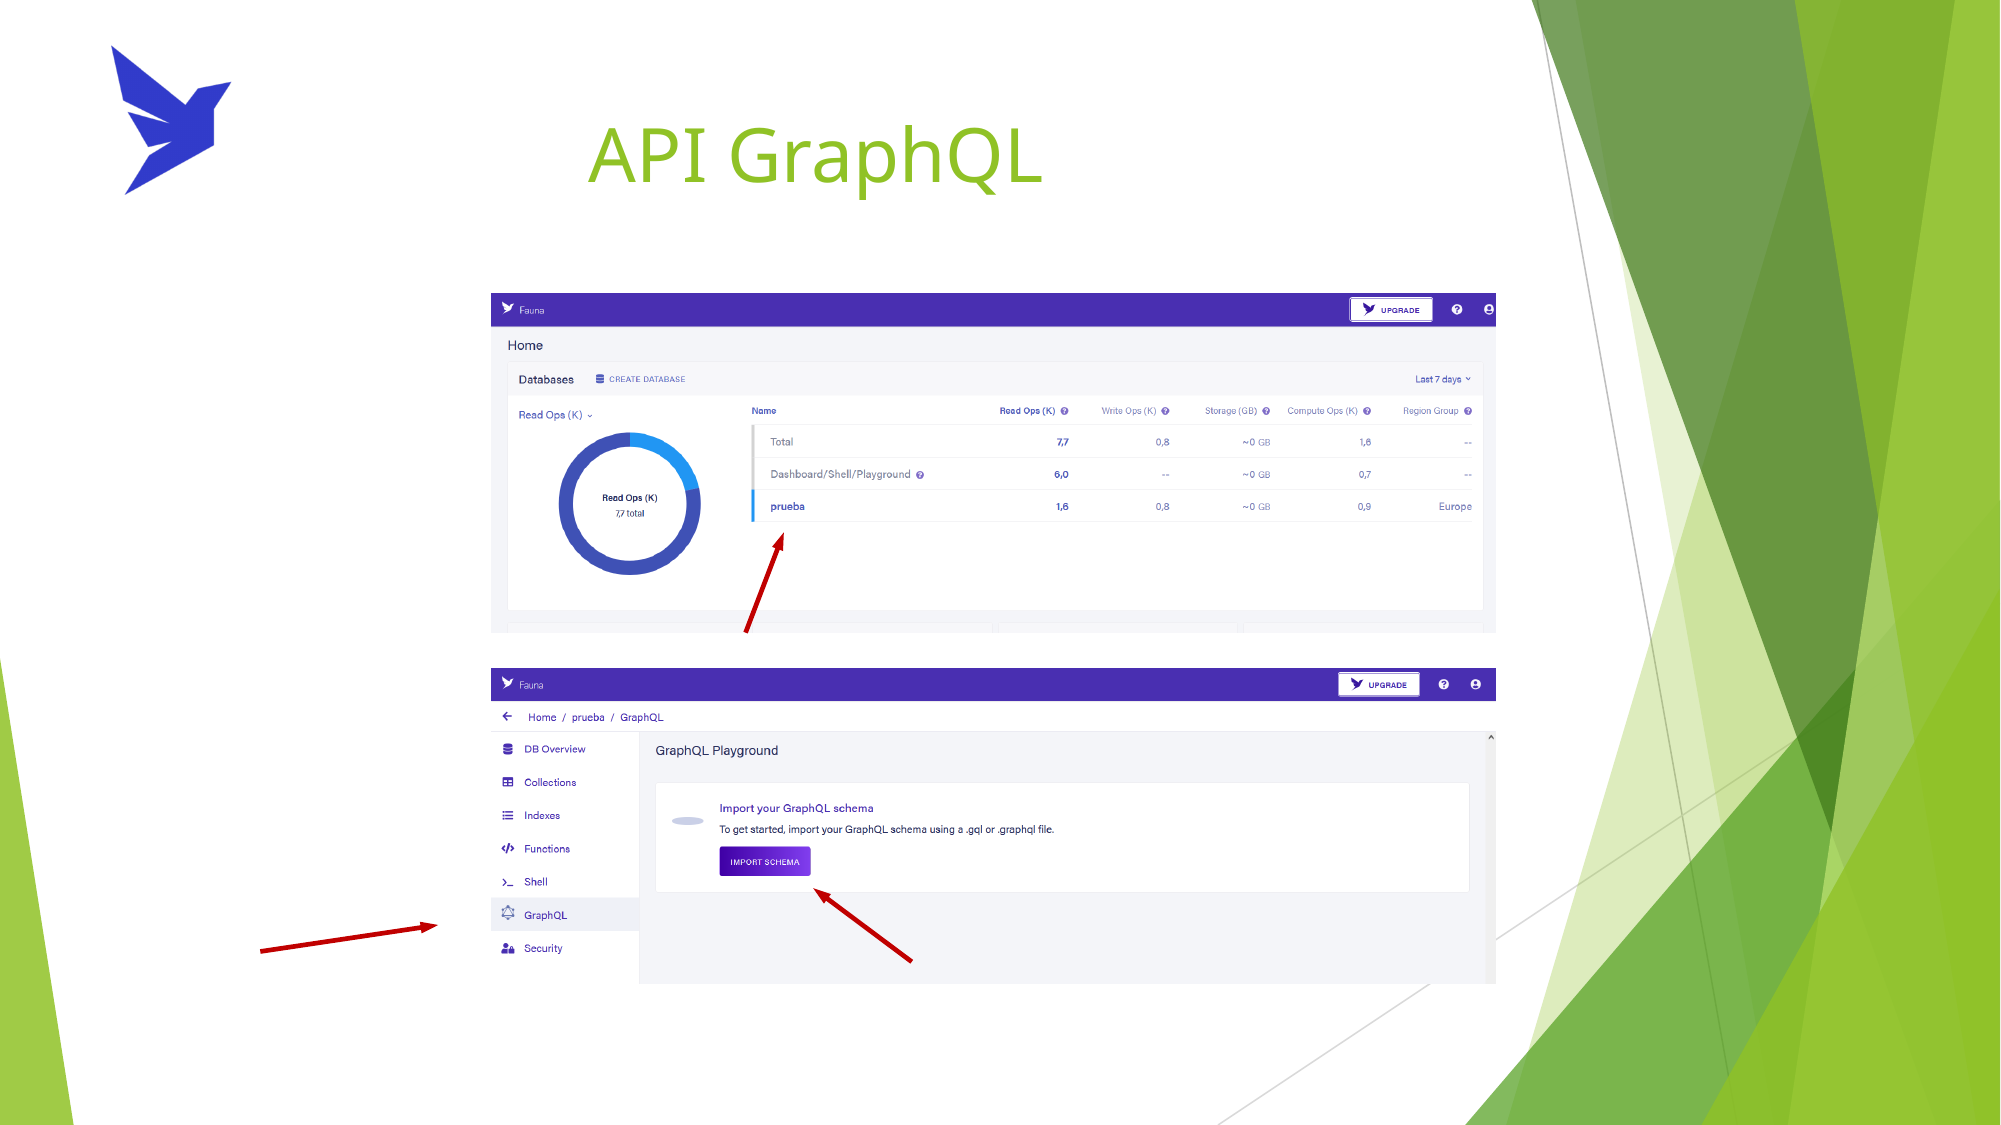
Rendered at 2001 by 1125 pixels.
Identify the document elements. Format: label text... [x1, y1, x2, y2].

title API GraphQL [111, 99, 1522, 317]
picture [111, 45, 260, 195]
picture [491, 669, 1496, 984]
picture [491, 293, 1496, 633]
